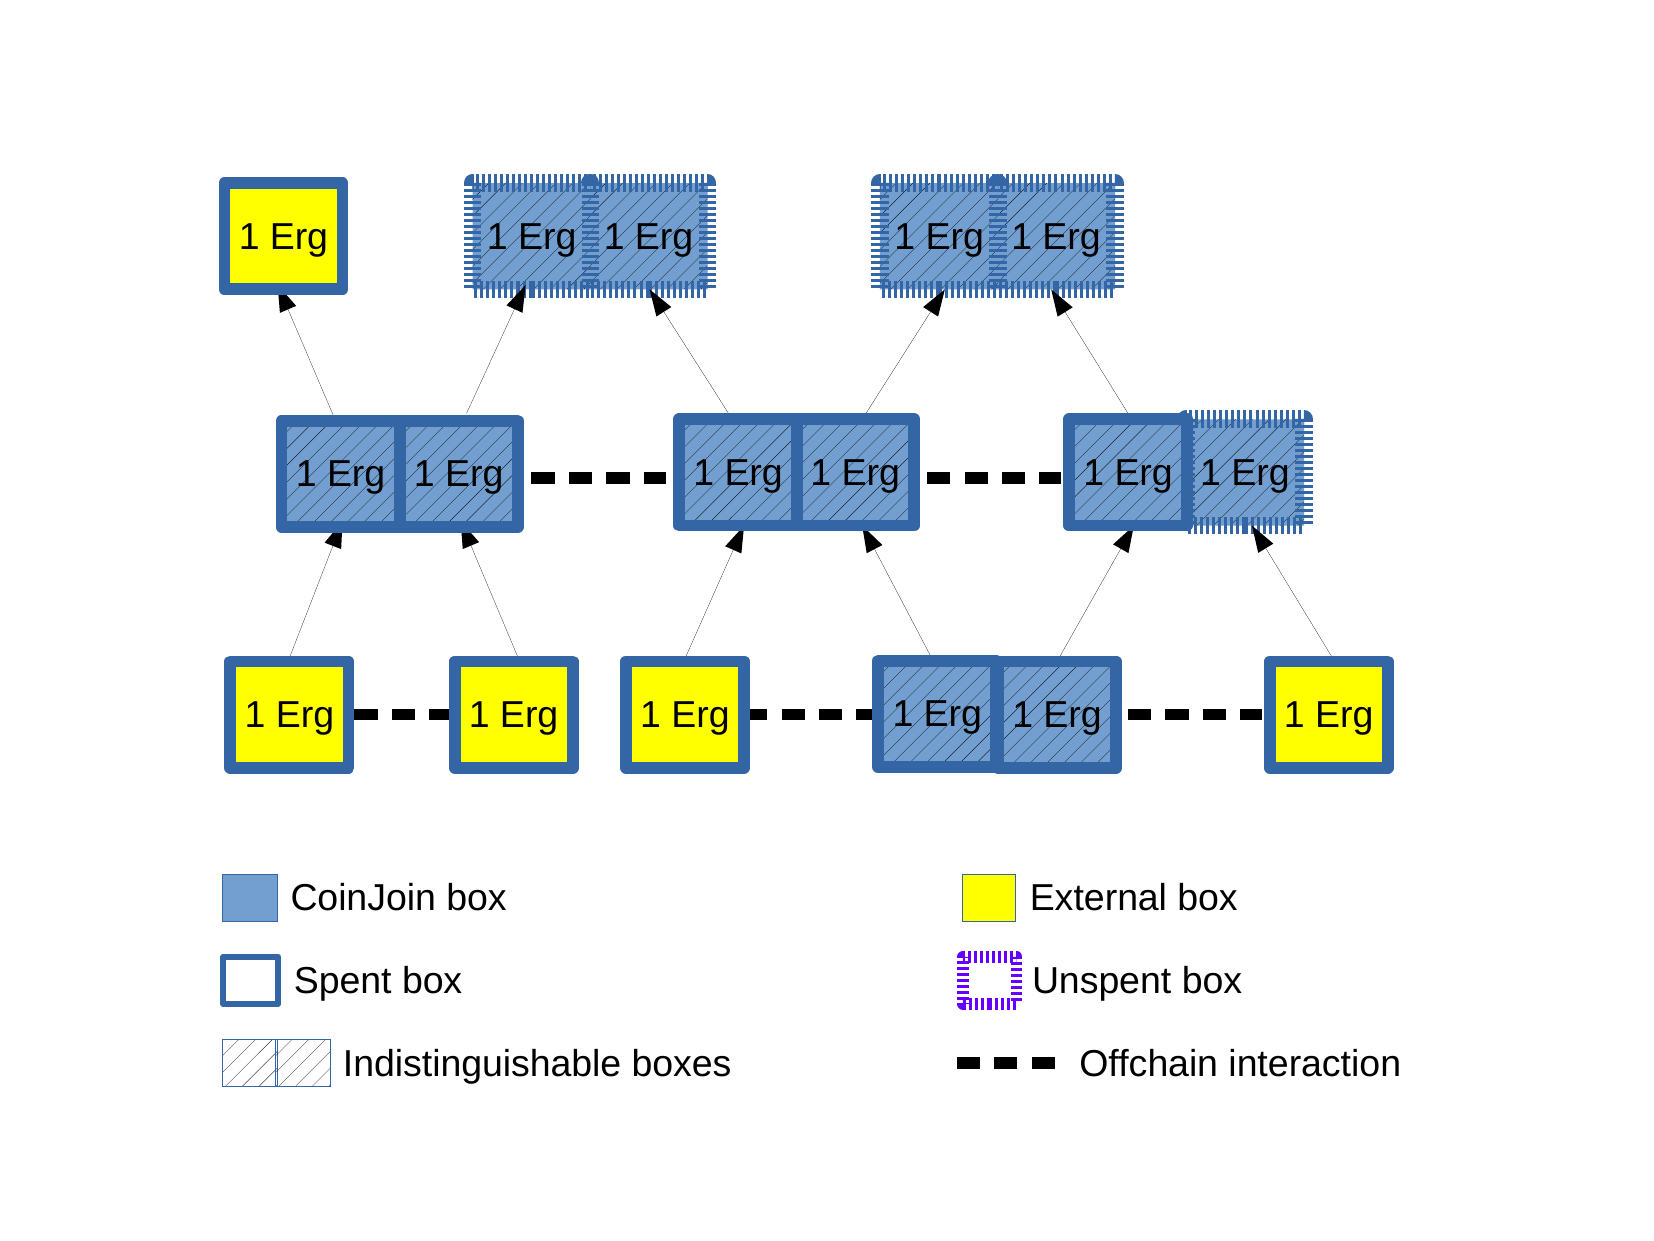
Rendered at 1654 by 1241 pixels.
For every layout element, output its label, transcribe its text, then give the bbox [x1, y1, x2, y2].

text_box 1 Erg [878, 660, 997, 768]
text_box [962, 874, 1016, 922]
text_box 1 Erg [798, 419, 915, 526]
text_box 1 Erg [230, 661, 349, 768]
text_box Indistinguishable boxes [431, 1039, 591, 1087]
text_box 1 Erg [224, 183, 343, 290]
text_box 1 Erg [281, 420, 400, 528]
text_box 1 Erg [1068, 419, 1188, 526]
text_box 1 Erg [591, 183, 708, 290]
text_box [223, 956, 279, 1004]
text_box Unspent box [1028, 956, 1247, 1004]
text_box 1 Erg [1269, 661, 1388, 768]
text_box 1 Erg [679, 419, 798, 526]
text_box CoinJoin box [318, 874, 479, 922]
text_box 1 Erg [400, 420, 518, 528]
text_box 1 Erg [625, 661, 745, 768]
text_box [222, 874, 278, 922]
text_box 1 Erg [1188, 419, 1305, 526]
text_box 1 Erg [879, 183, 999, 290]
text_box Spent box [295, 956, 461, 1004]
text_box 1 Erg [998, 661, 1117, 768]
text_box [222, 1039, 331, 1128]
text_box 1 Erg [999, 183, 1116, 290]
text_box [963, 956, 1017, 1004]
text_box Offchain interaction [1133, 1039, 1347, 1087]
text_box 1 Erg [454, 661, 573, 768]
text_box 1 Erg [472, 183, 591, 290]
text_box External box [1027, 874, 1241, 922]
